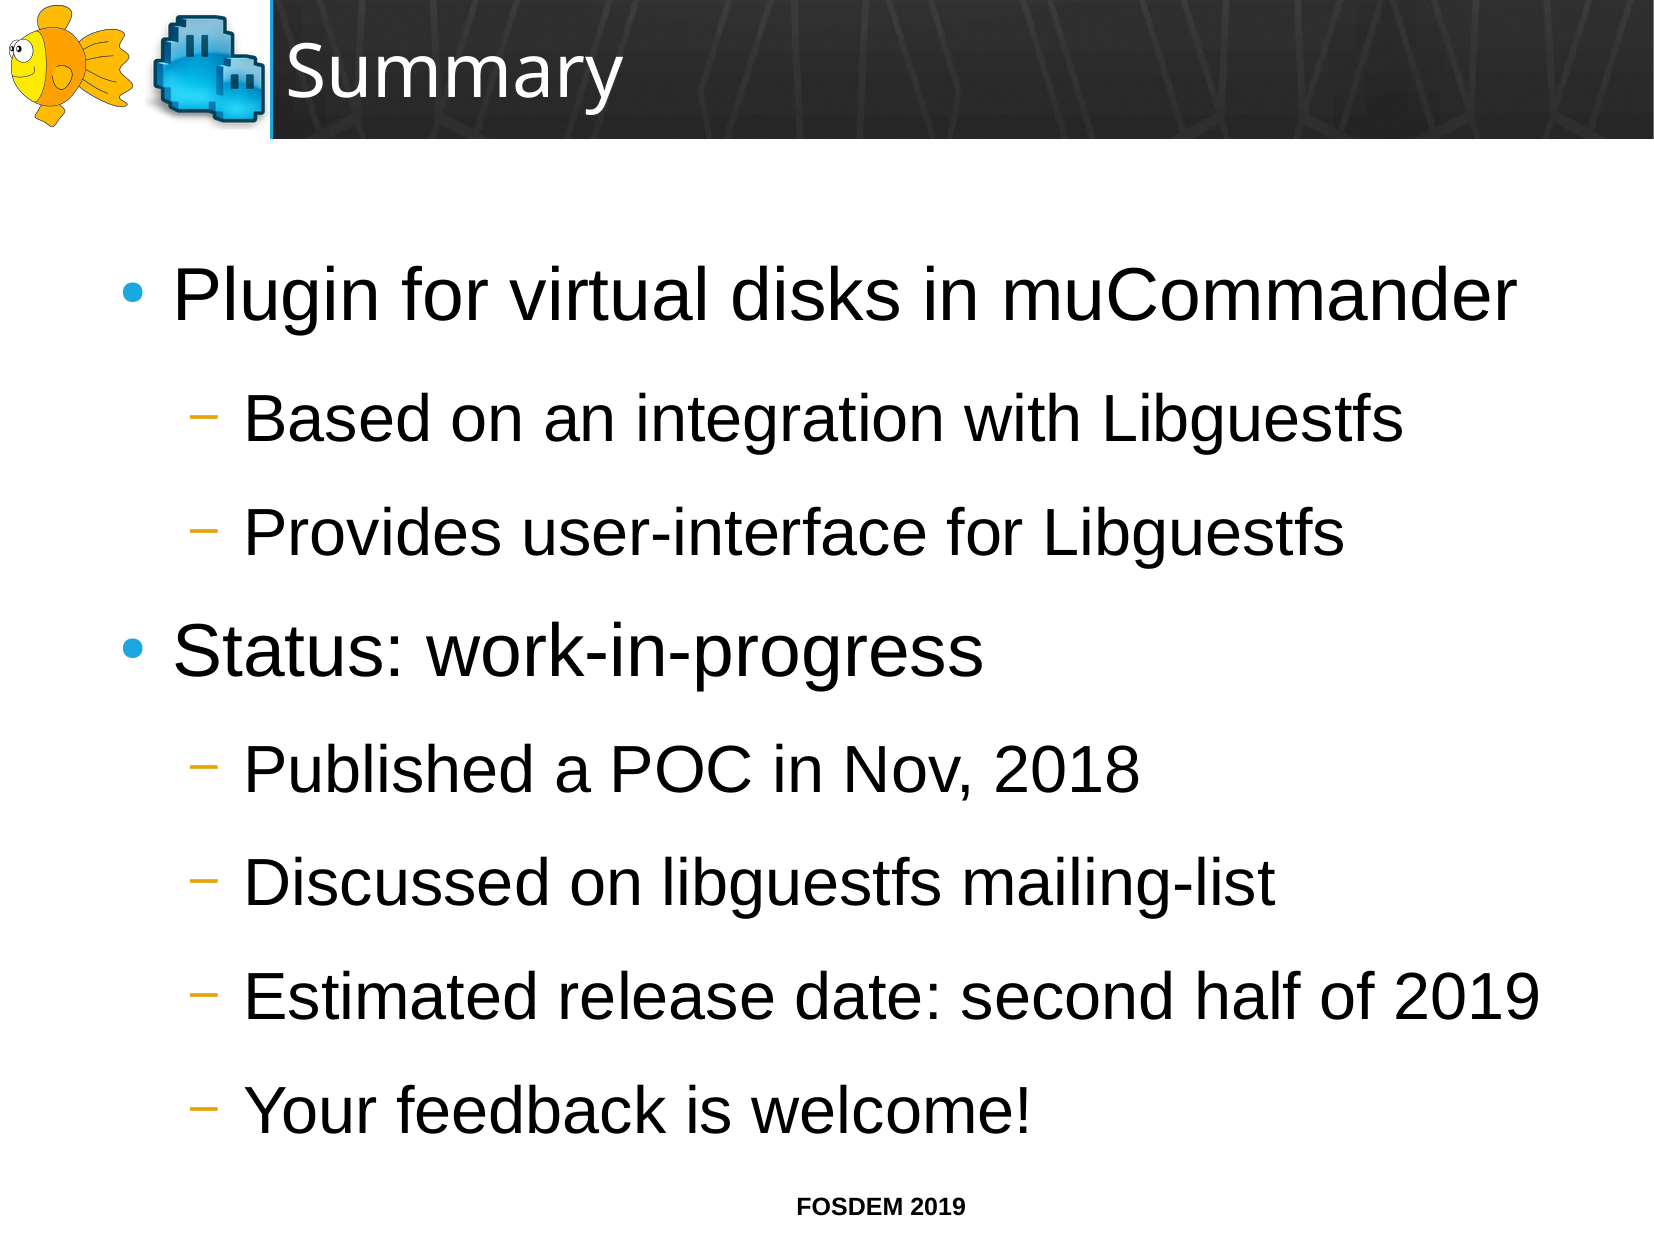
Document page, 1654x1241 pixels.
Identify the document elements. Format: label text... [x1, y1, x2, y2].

text_box Plugin for virtual disks in muCommander Based on an integration with Libguestfs Provides user-interface for Libguestfs Status: work-in-progress Published a POC in Nov, 2018 Discussed on libguestfs mailing-list Estimated release date: second half of 2019 Your feedback is welcome! [86, 244, 1621, 1171]
picture [9, 5, 133, 127]
picture [145, 0, 1654, 139]
title Summary [285, 11, 1653, 126]
